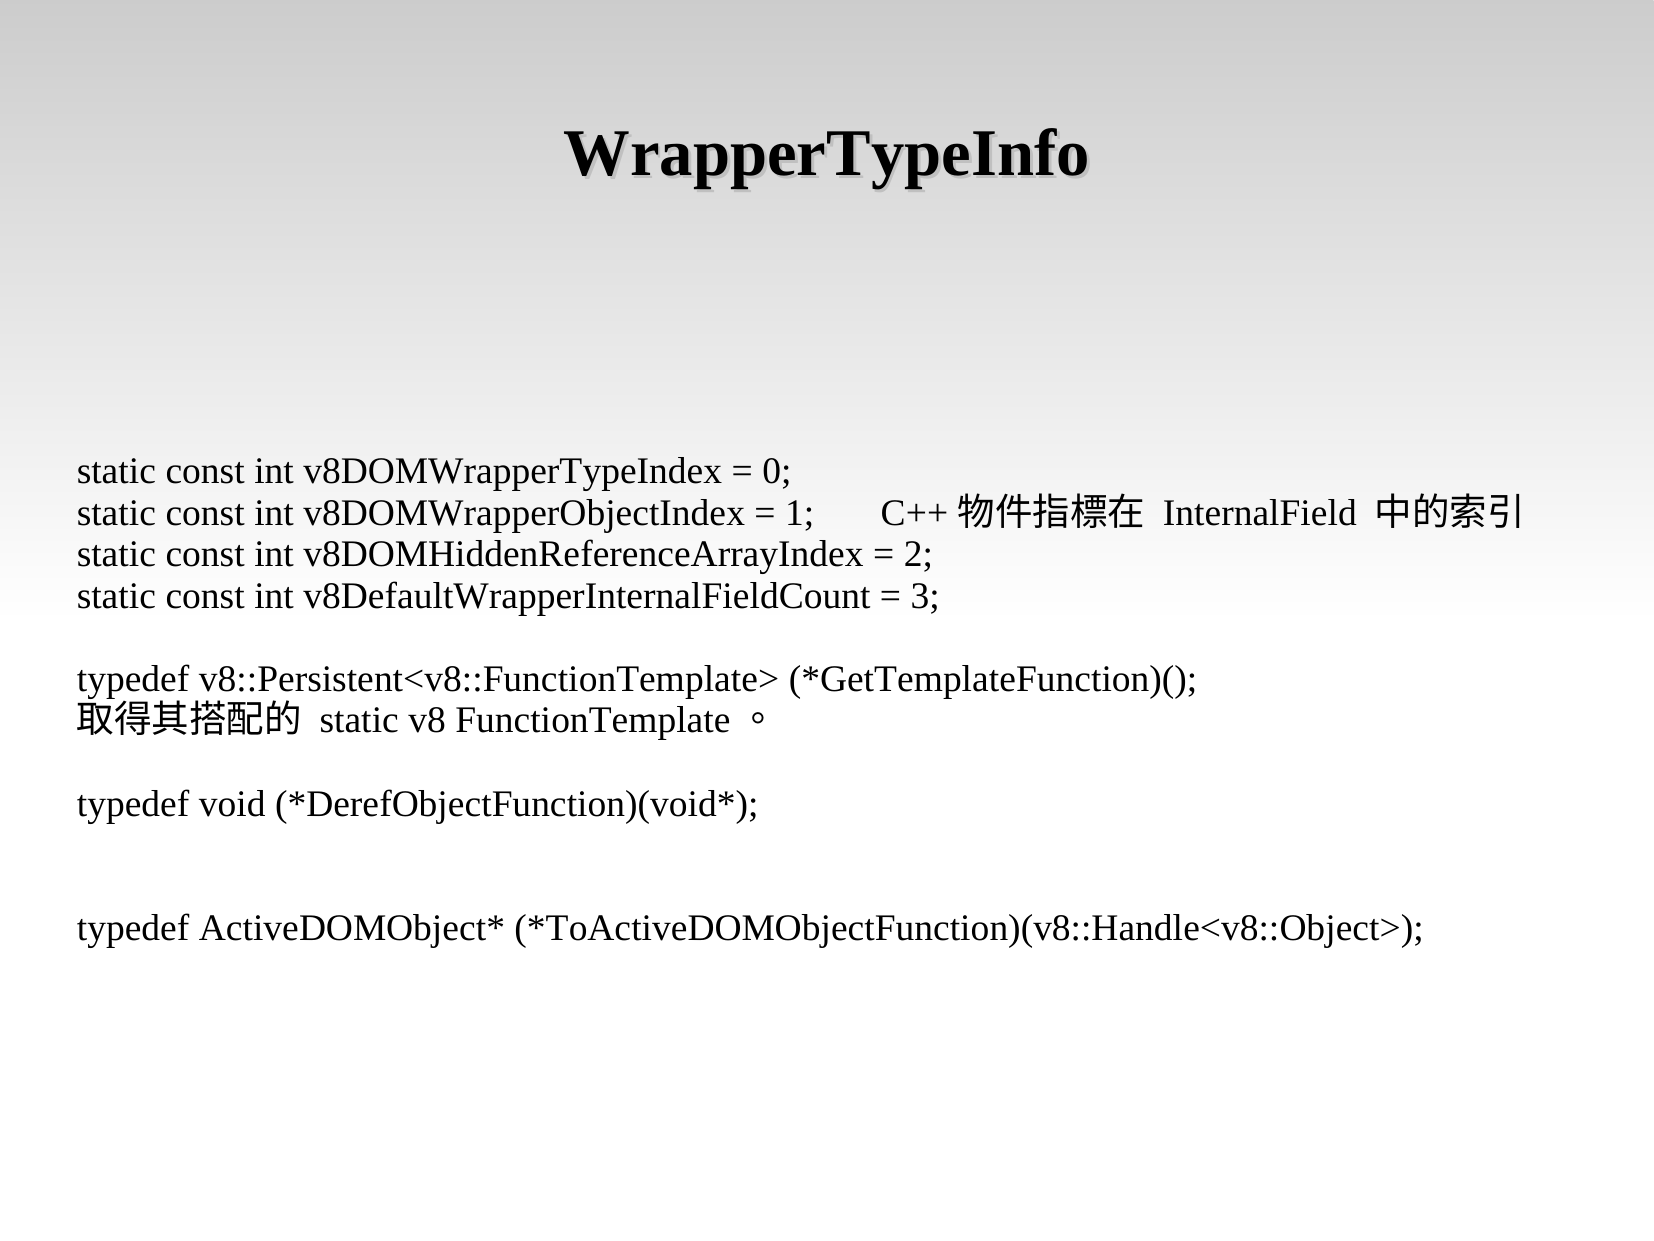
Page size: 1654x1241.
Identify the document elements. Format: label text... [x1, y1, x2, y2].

title WrapperTypeInfo [82, 56, 1571, 250]
subtitle static const int v8DOMWrapperTypeIndex = 0; static const int v8DOMWrapperObjectIndex = 1; C++物件指標在 InternalField 中的索引 static const int v8DOMHiddenReferenceArrayIndex = 2; static const int v8DefaultWrapperInternalFieldCount = 3; typedef v8::Persistent<v8::FunctionTemplate> (*GetTemplateFunction)(); 取得其搭配的 static v8 FunctionTemplate。 typedef void (*DerefObjectFunction)(void*); typedef ActiveDOMObject* (*ToActiveDOMObjectFunction)(v8::Handle<v8::Object>); [76, 318, 1565, 1123]
